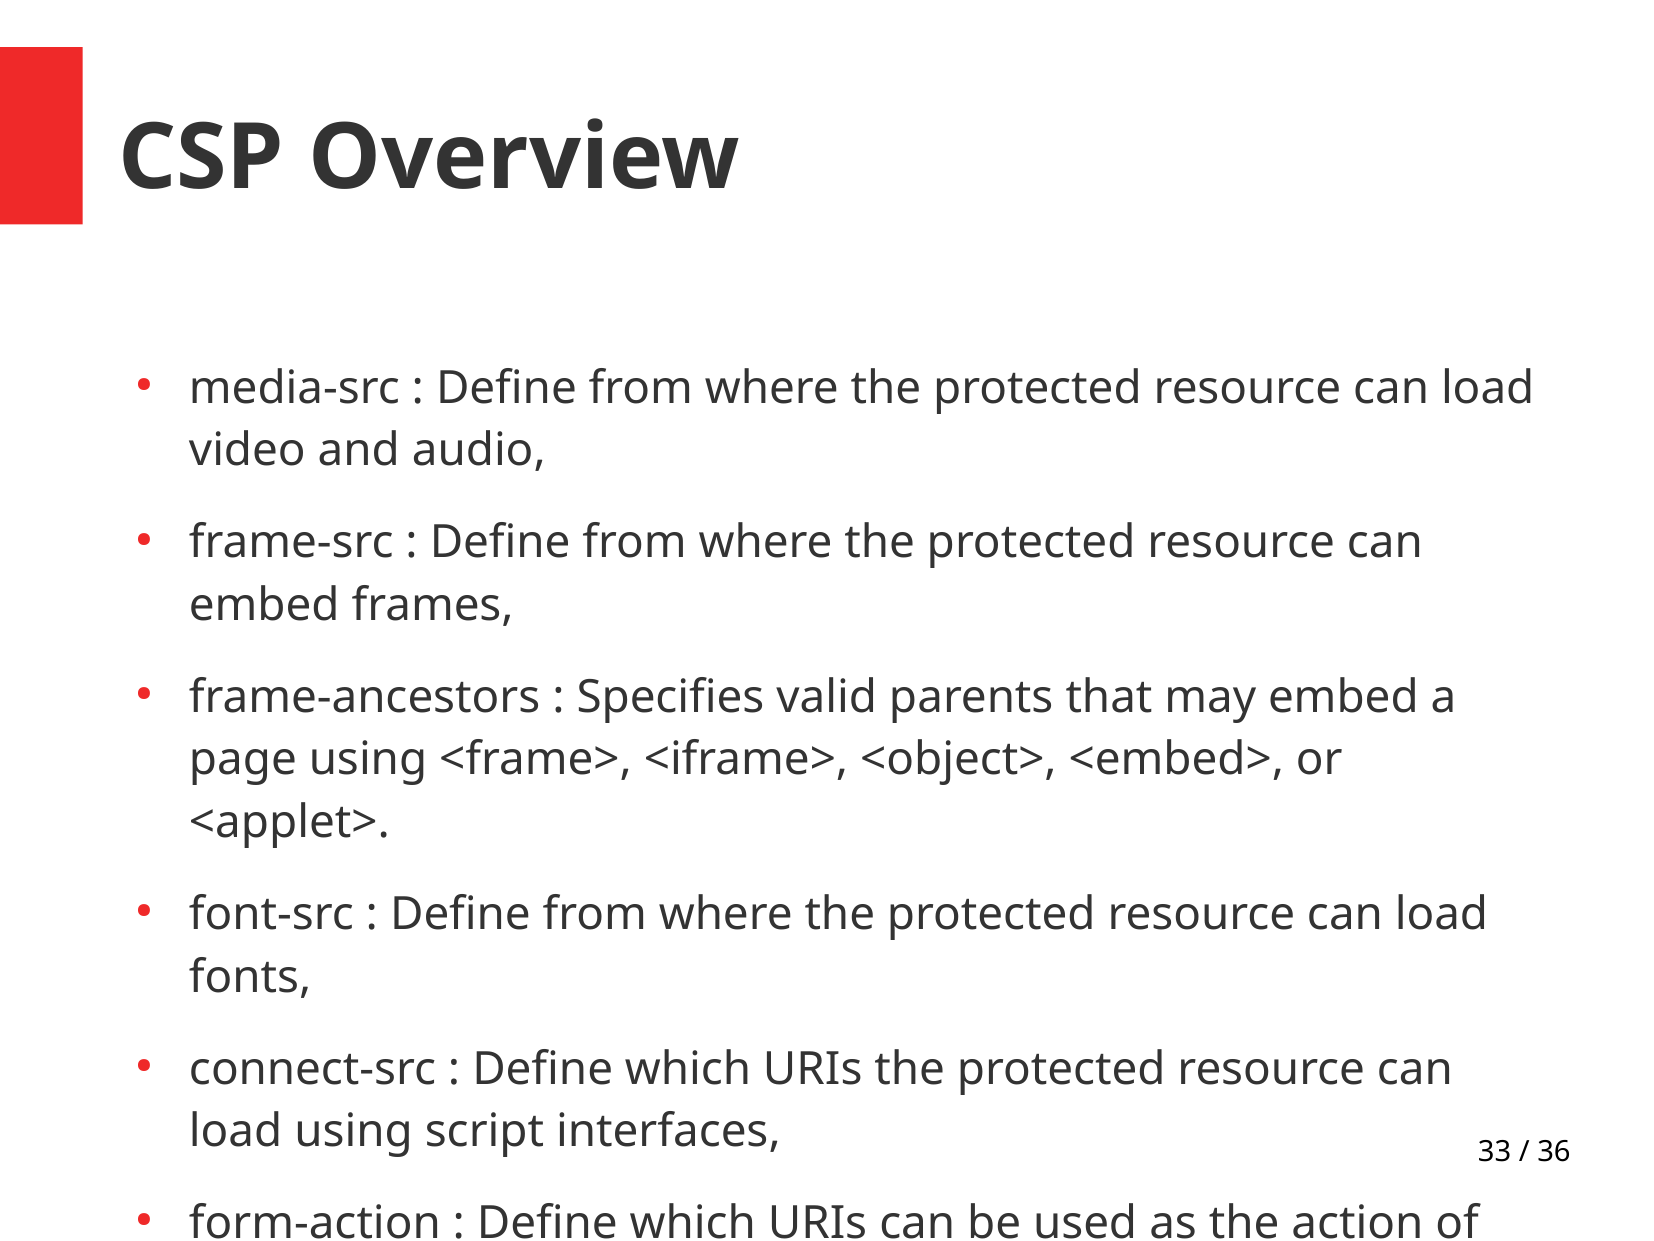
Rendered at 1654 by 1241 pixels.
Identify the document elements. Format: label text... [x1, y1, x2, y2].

title CSP Overview [118, 49, 1571, 257]
list media-src : Define from where the protected resource can load video and audio, frame-src : Define from where the protected resource can embed frames, frame-ancestors : Specifies valid parents that may embed a page using <frame>, <iframe>, <object>, <embed>, or <applet>. font-src : Define from where the protected resource can load fonts, connect-src : Define which URIs the protected resource can load using script interfaces, form-action : Define which URIs can be used as the action of HTML form elements, sandbox : Specifies an HTML sandbox policy that [118, 354, 1536, 1074]
